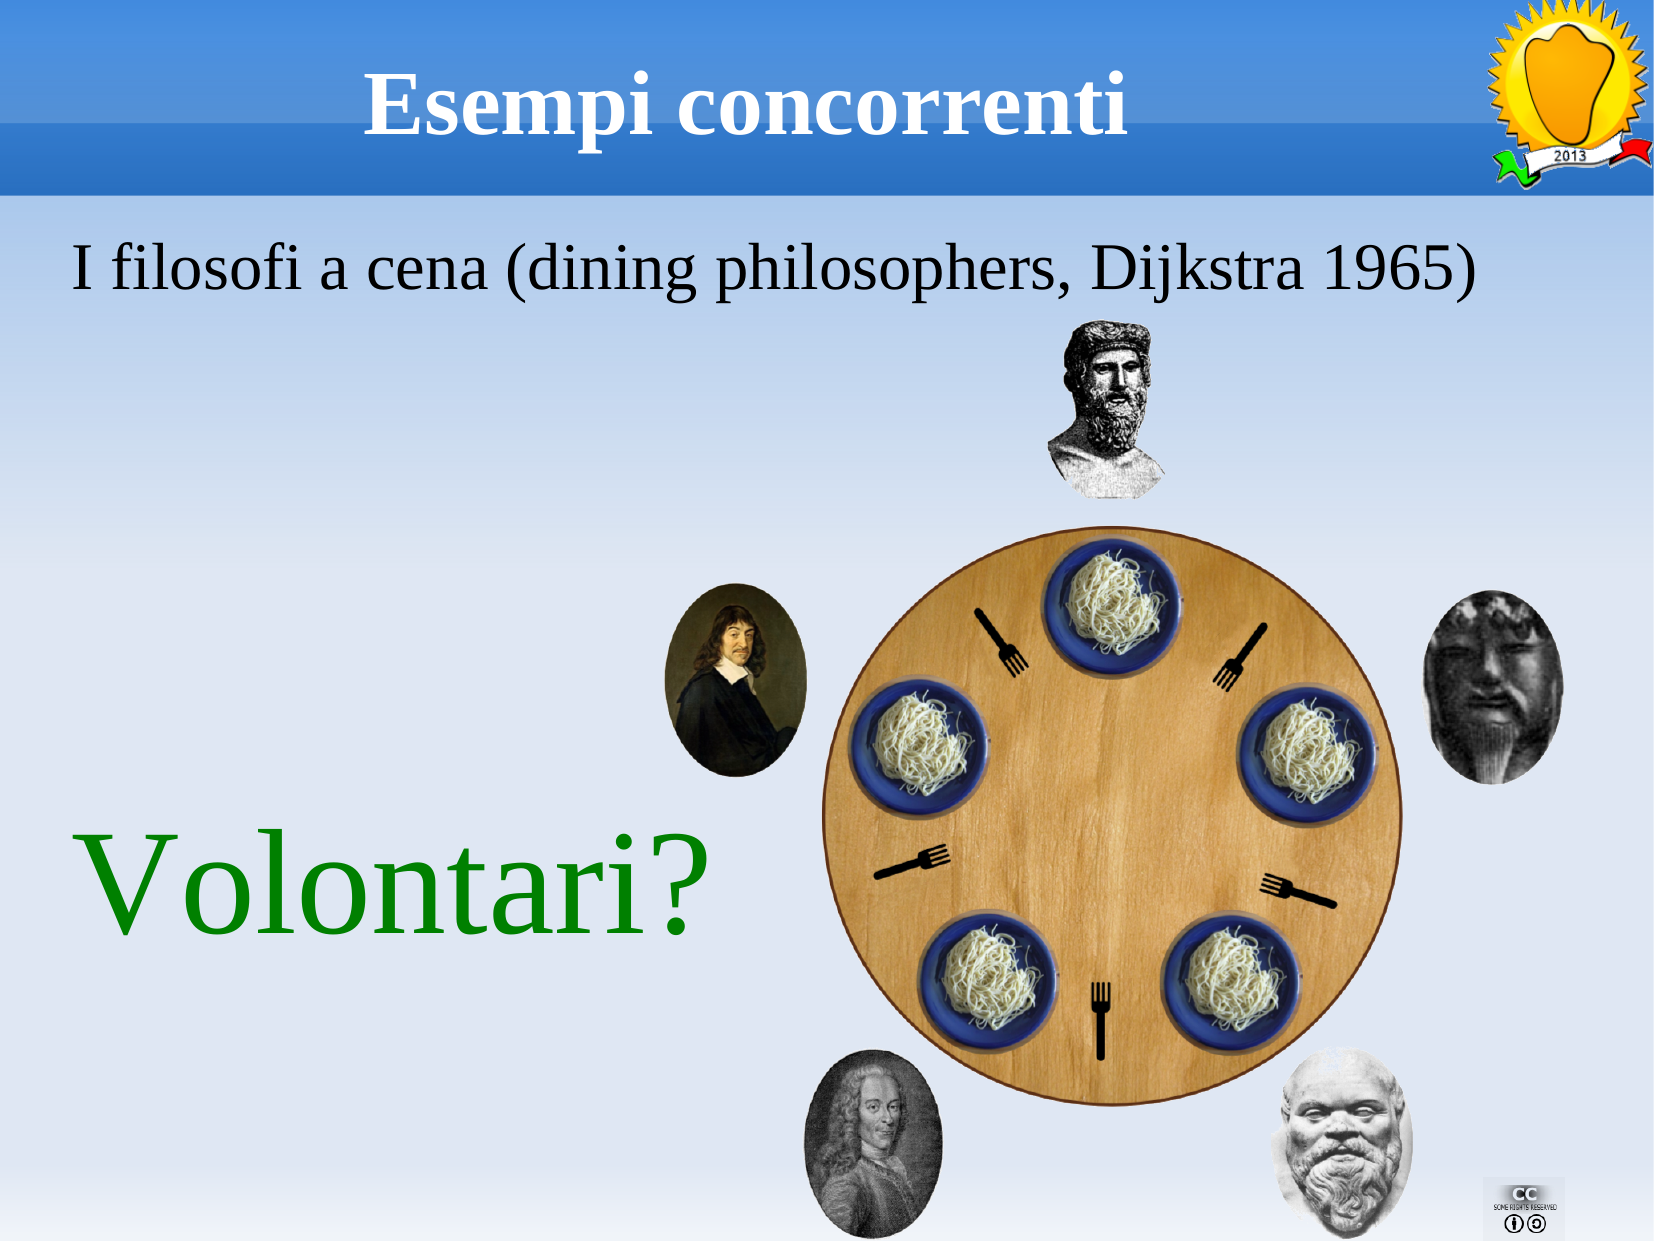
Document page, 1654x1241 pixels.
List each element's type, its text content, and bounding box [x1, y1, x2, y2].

title Esempi concorrenti [76, 0, 1418, 208]
picture [0, 0, 1654, 1241]
text_box I filosofi a cena (dining philosophers, Dijkstra 1965) Volontari? [71, 230, 1595, 966]
